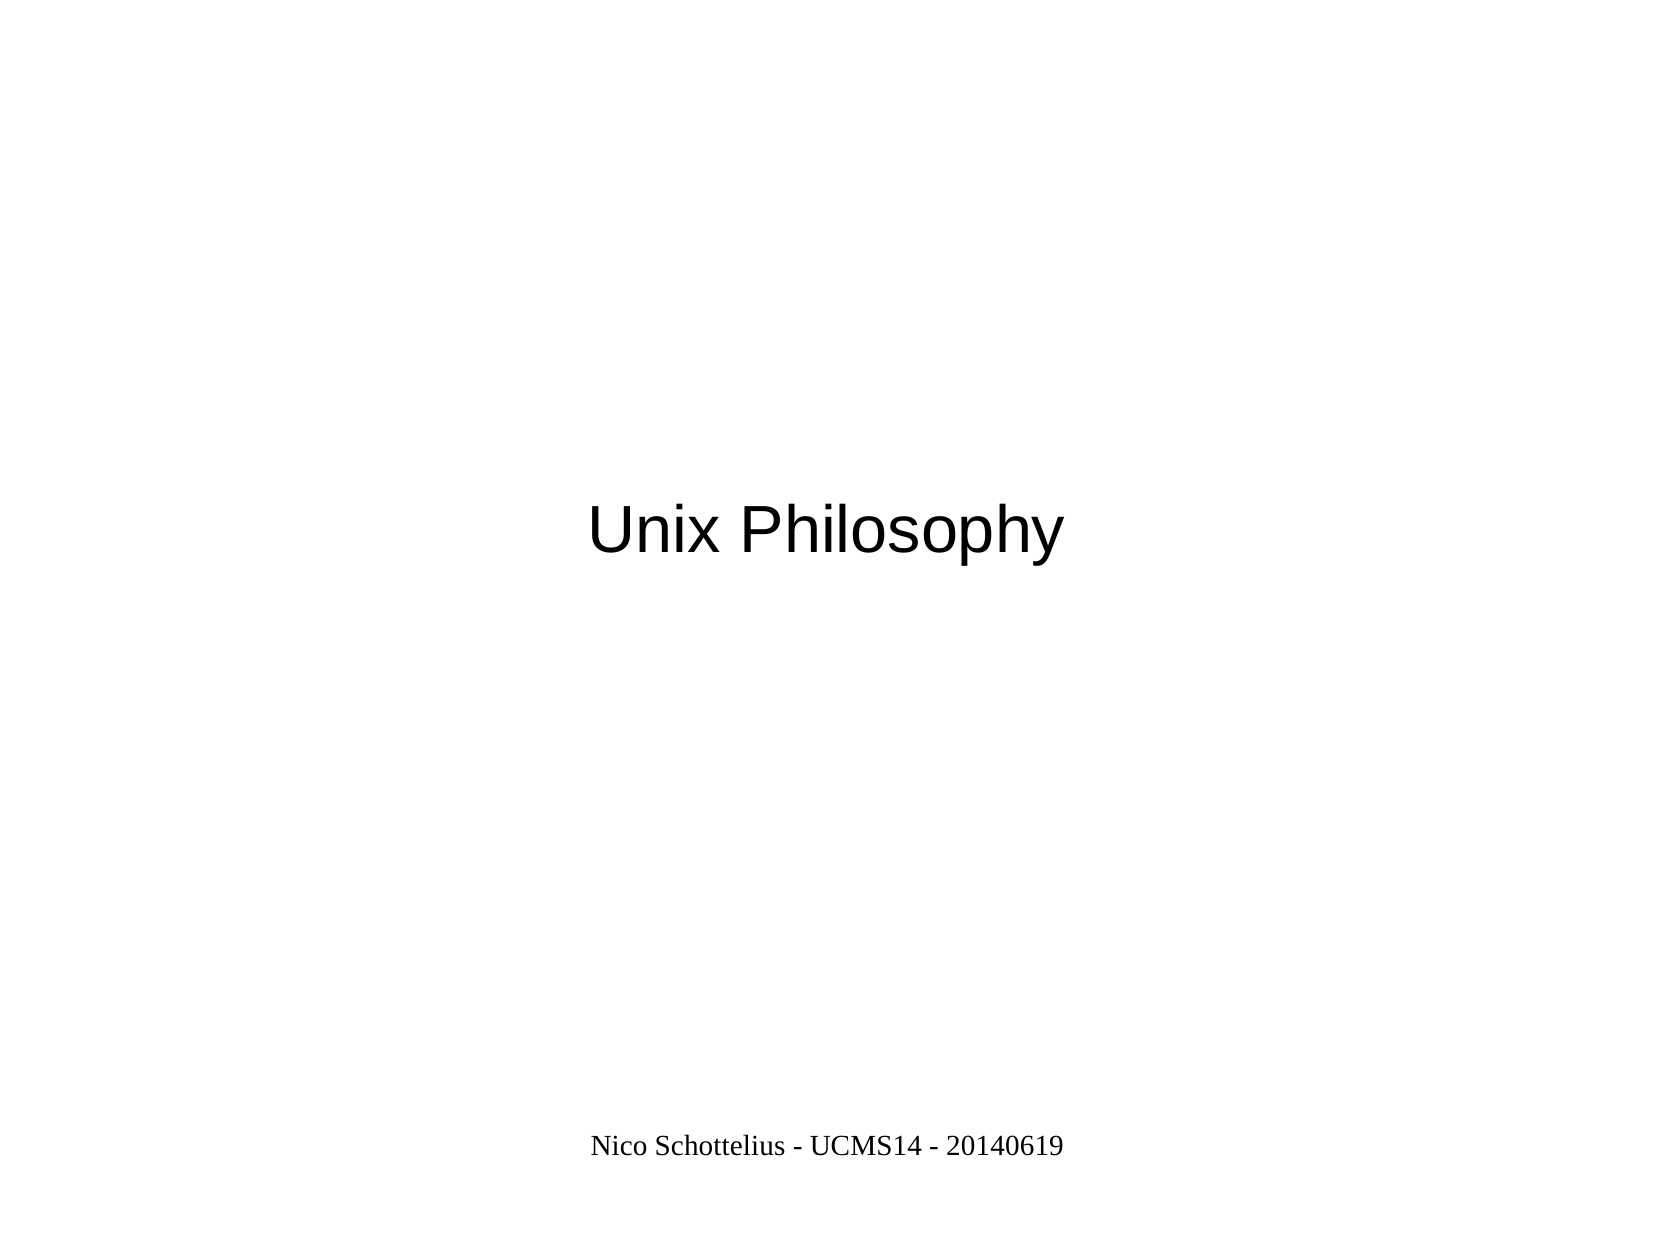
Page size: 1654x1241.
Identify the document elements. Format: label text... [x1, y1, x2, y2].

subtitle Unix Philosophy [82, 49, 1571, 1010]
